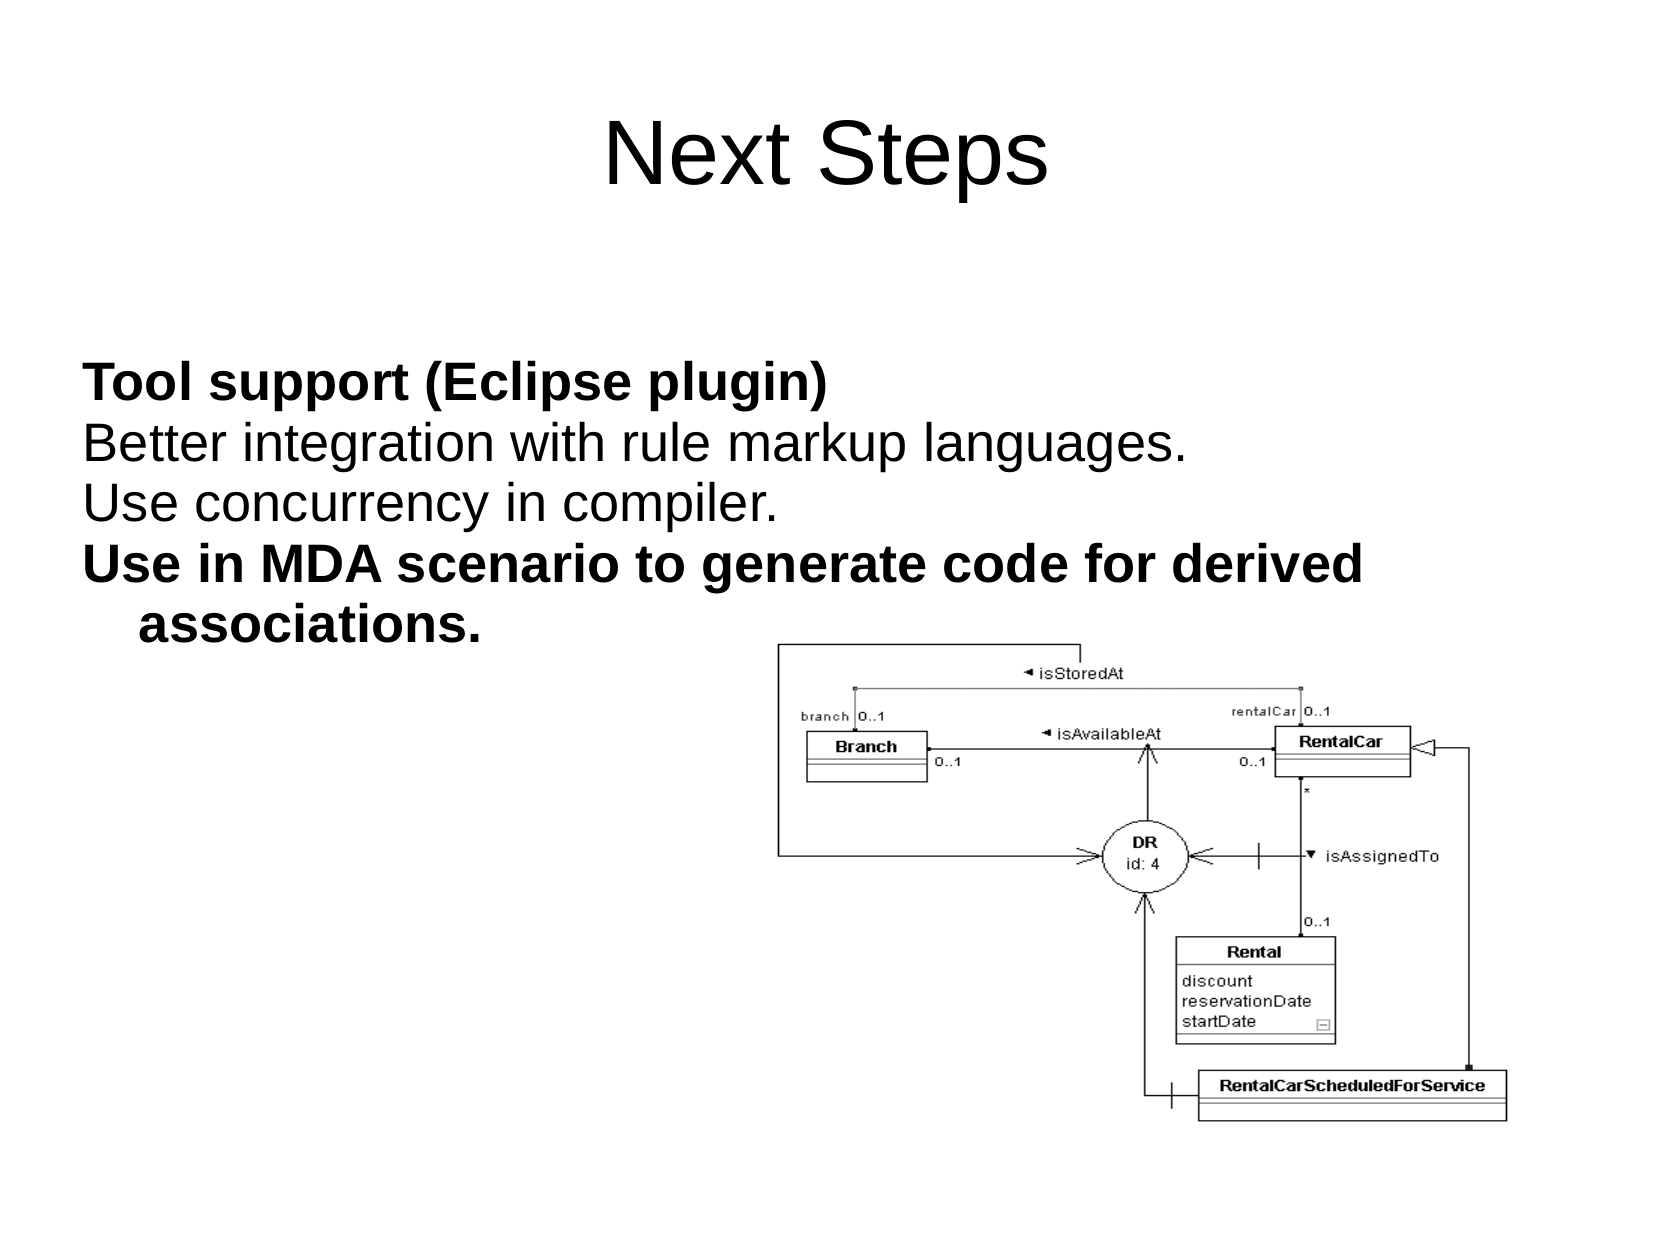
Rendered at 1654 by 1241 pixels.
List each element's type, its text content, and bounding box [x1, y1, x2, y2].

subtitle Tool support (Eclipse plugin) Better integration with rule markup languages. Use concurrency in compiler. Use in MDA scenario to generate code for derived associations. [82, 297, 1571, 709]
title Next Steps [82, 56, 1571, 250]
picture [751, 620, 1536, 1148]
